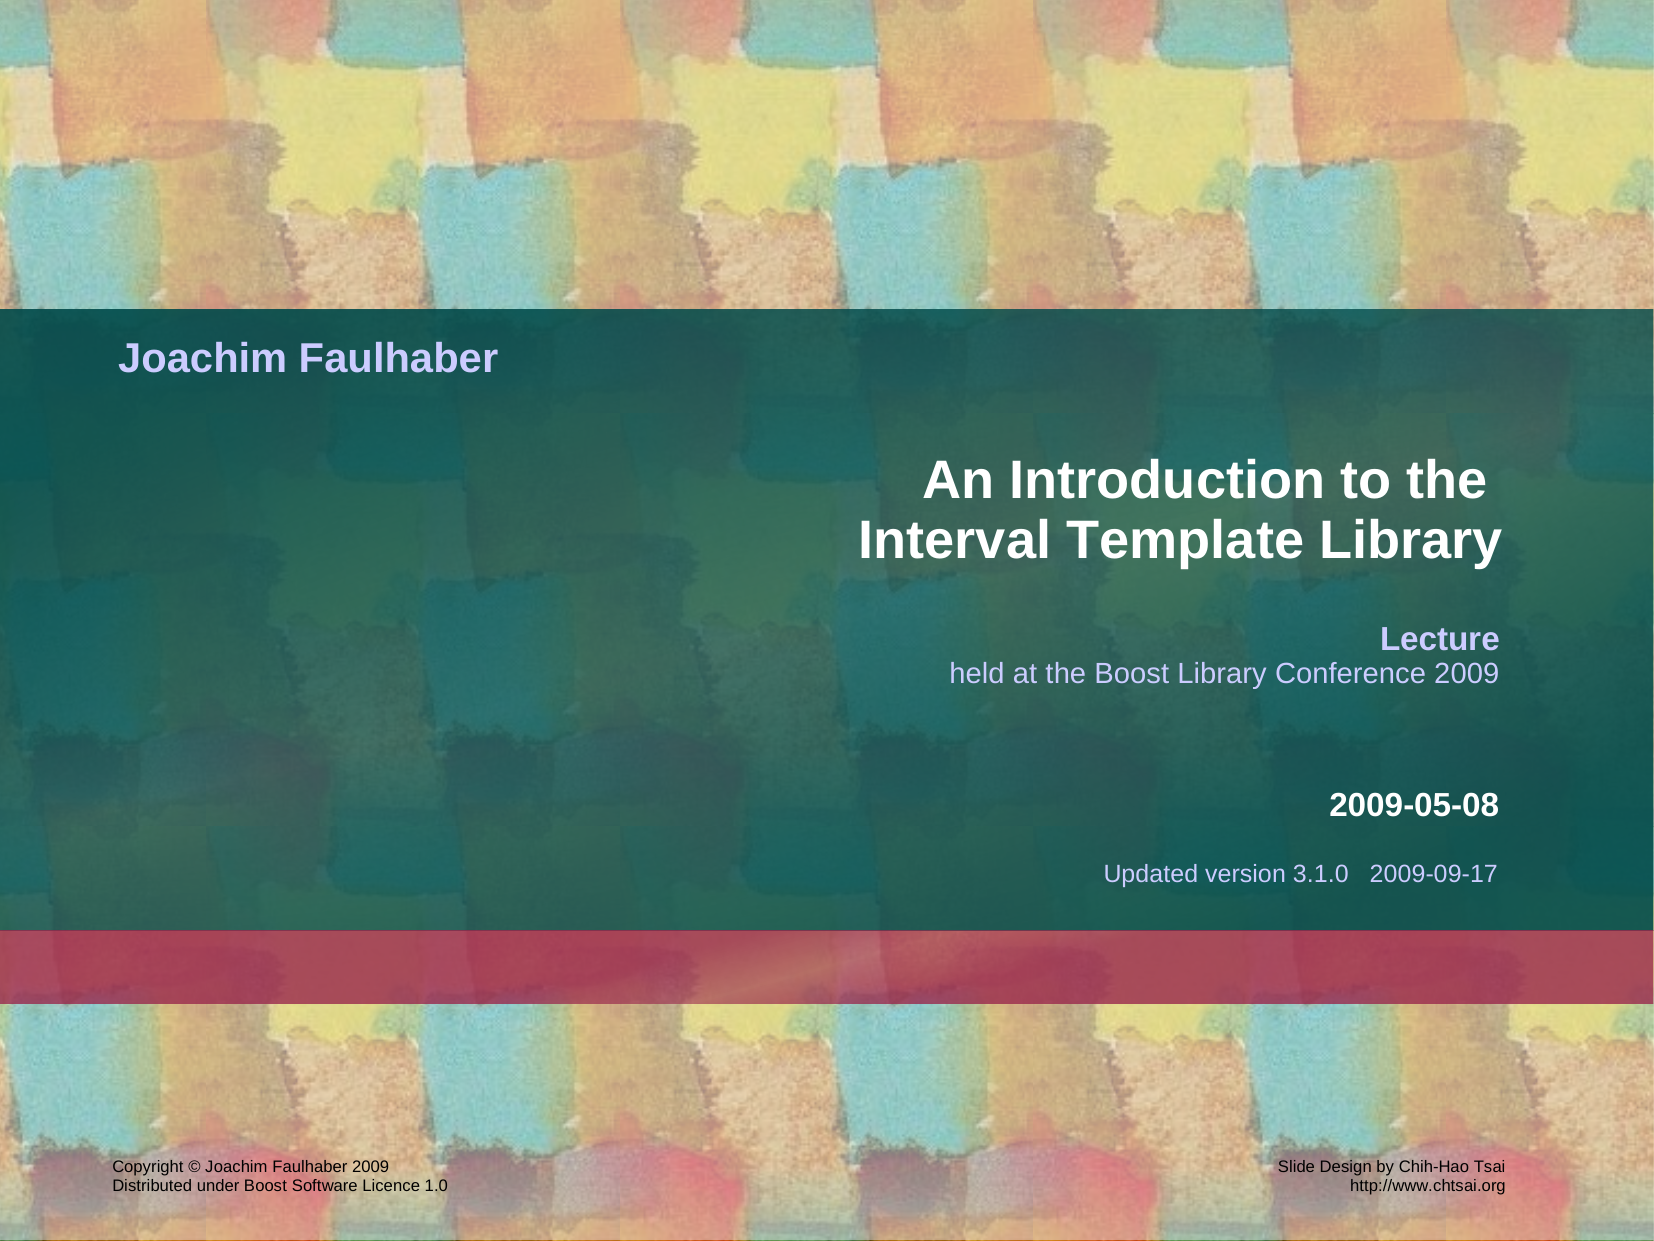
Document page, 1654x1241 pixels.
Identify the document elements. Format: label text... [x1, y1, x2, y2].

title An Introduction to the Interval Template Library [708, 442, 1504, 577]
